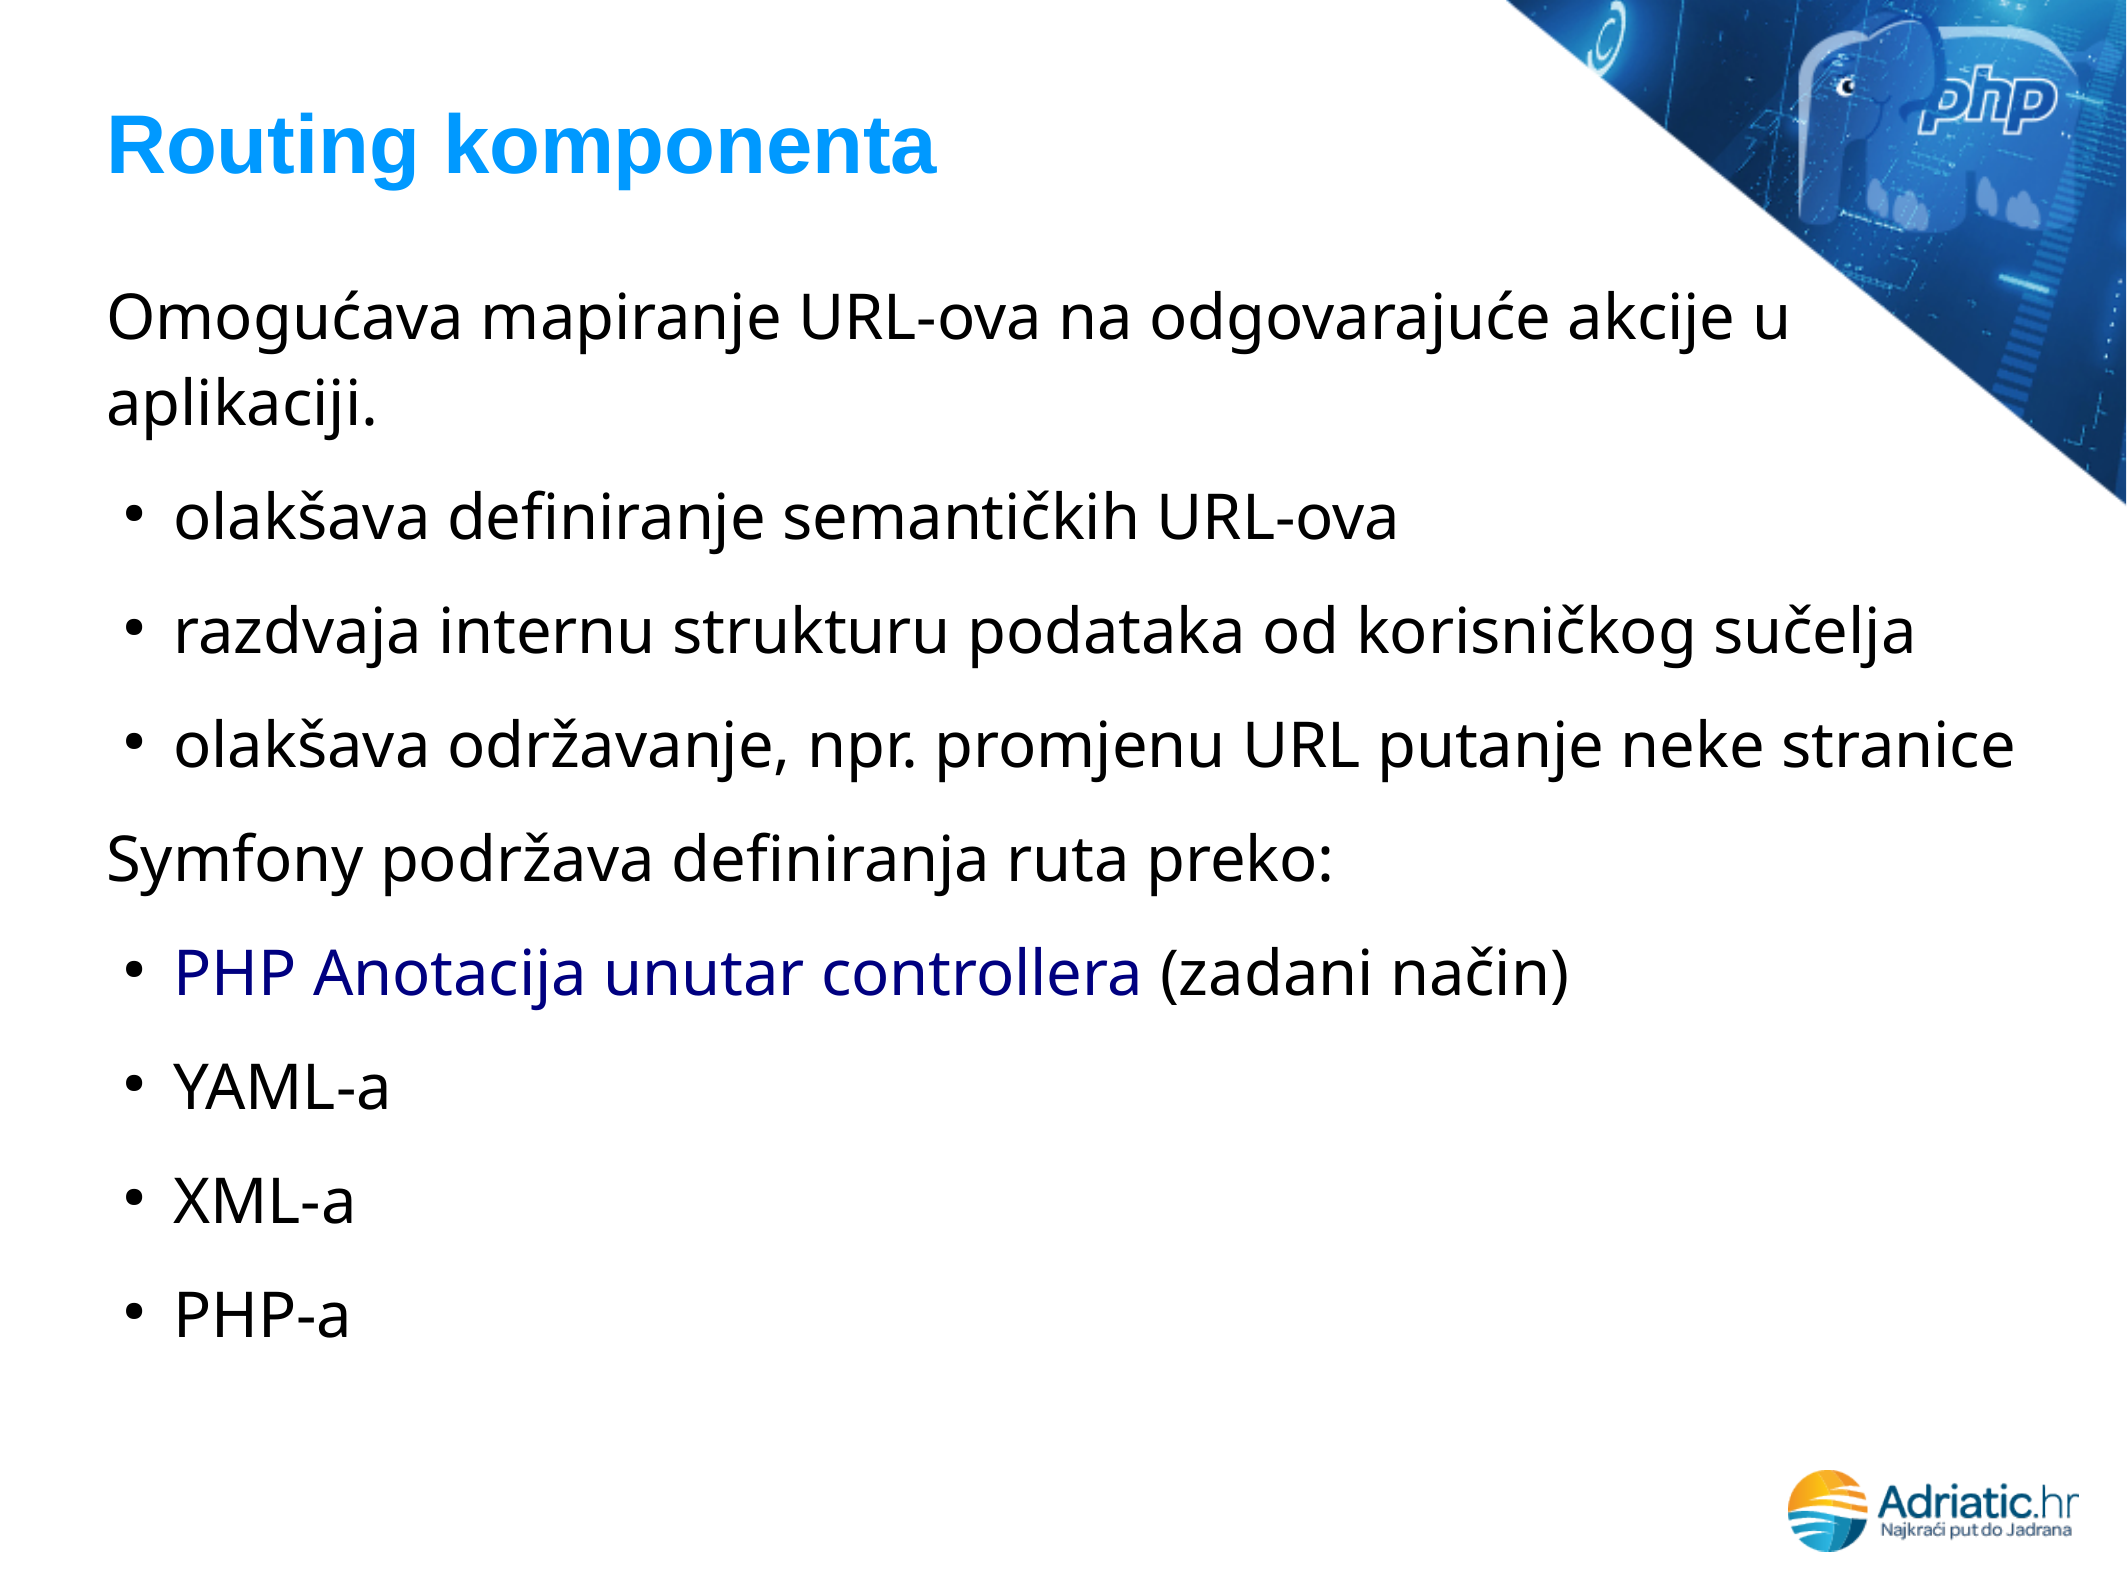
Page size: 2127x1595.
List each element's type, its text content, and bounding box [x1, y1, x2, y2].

picture [1788, 1470, 2079, 1552]
title Routing komponenta [106, 70, 1630, 219]
picture [1505, 0, 2127, 625]
list Omogućava mapiranje URL-ova na odgovarajuće akcije u aplikaciji. olakšava definiranje semantičkih URL-ova razdvaja internu strukturu podataka od korisničkog sučelja olakšava održavanje, npr. promjenu URL putanje neke stranice Symfony podržava definiranja ruta preko: PHP Anotacija unutar controllera (zadani način) YAML-a XML-a PHP-a [106, 271, 2020, 1453]
